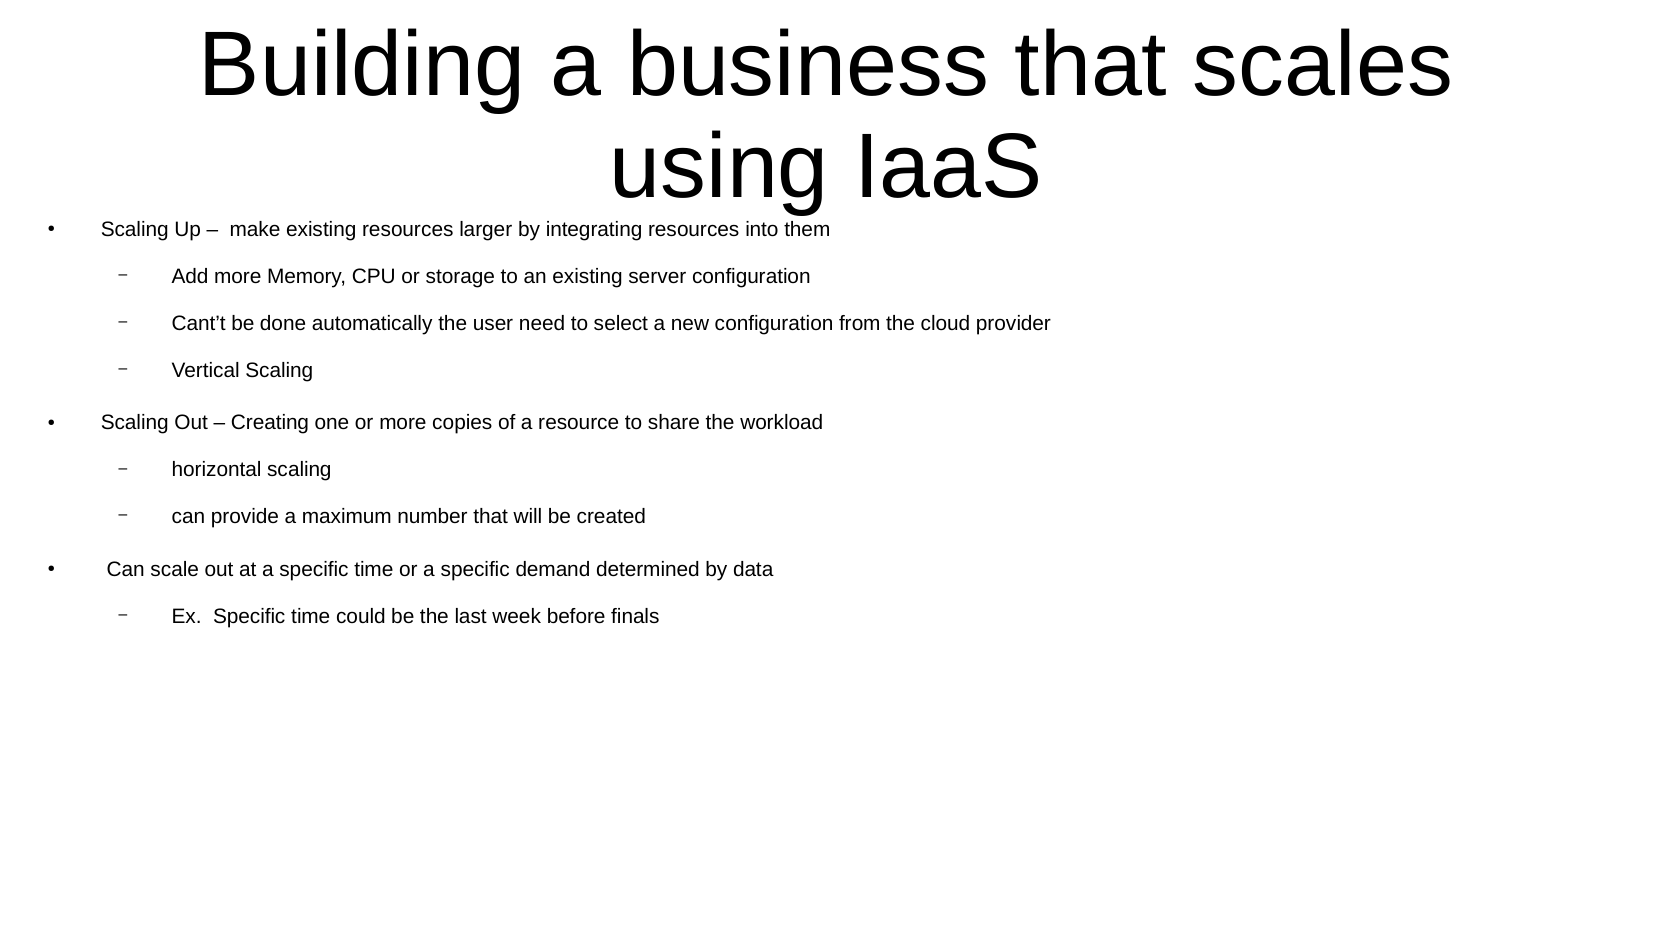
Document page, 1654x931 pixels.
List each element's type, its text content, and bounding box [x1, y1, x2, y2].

title Building a business that scales using IaaS [82, 12, 1571, 217]
list Scaling Up – make existing resources larger by integrating resources into them Add more Memory, CPU or storage to an existing server configuration Cant’t be done automatically the user need to select a new configuration from the cloud provider Vertical Scaling Scaling Out – Creating one or more copies of a resource to share the workload horizontal scaling can provide a maximum number that will be created Can scale out at a specific time or a specific demand determined by data Ex. Specific time could be the last week before finals [30, 217, 1571, 916]
